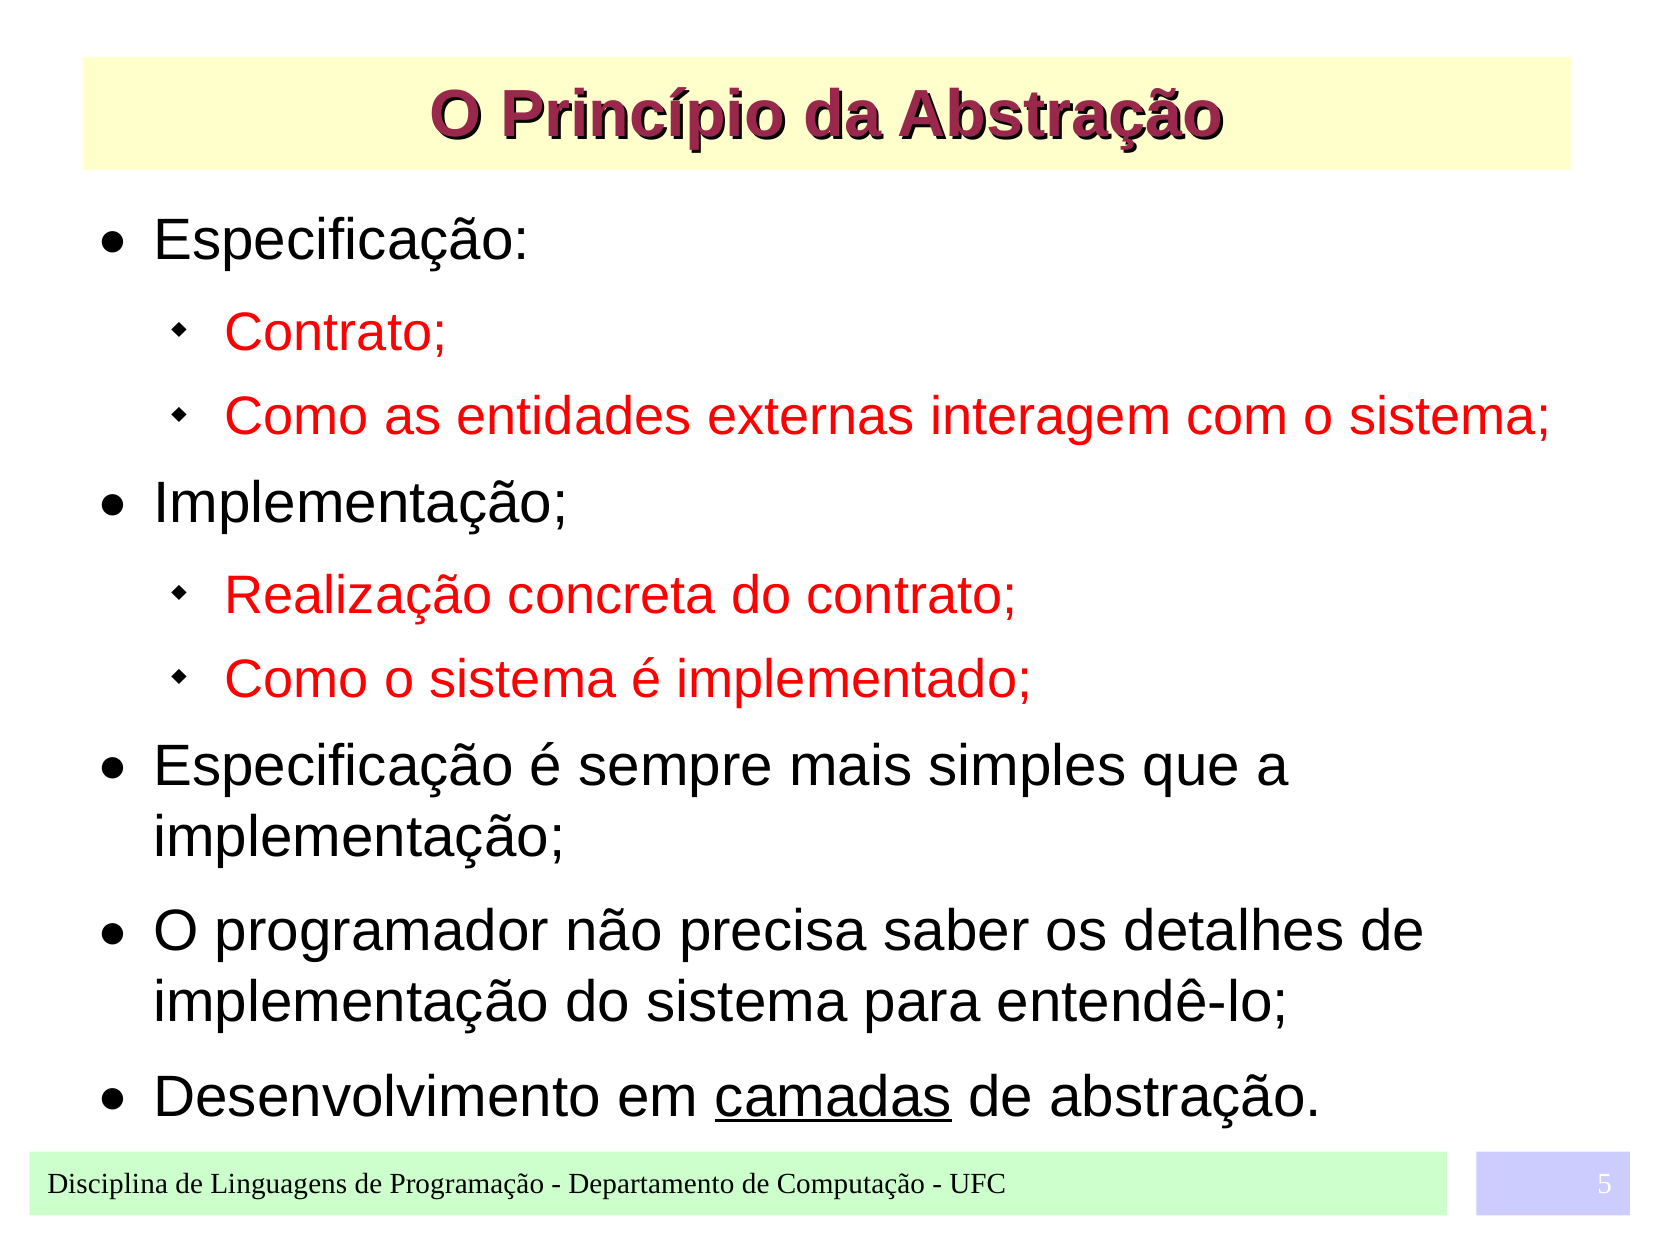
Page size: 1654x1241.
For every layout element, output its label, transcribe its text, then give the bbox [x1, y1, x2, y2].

list Especificação: Contrato; Como as entidades externas interagem com o sistema; Implementação; Realização concreta do contrato; Como o sistema é implementado; Especificação é sempre mais simples que a implementação; O programador não precisa saber os detalhes de implementação do sistema para entendê-lo; Desenvolvimento em camadas de abstração. [82, 206, 1571, 1137]
title O Princípio da Abstração [82, 56, 1571, 170]
